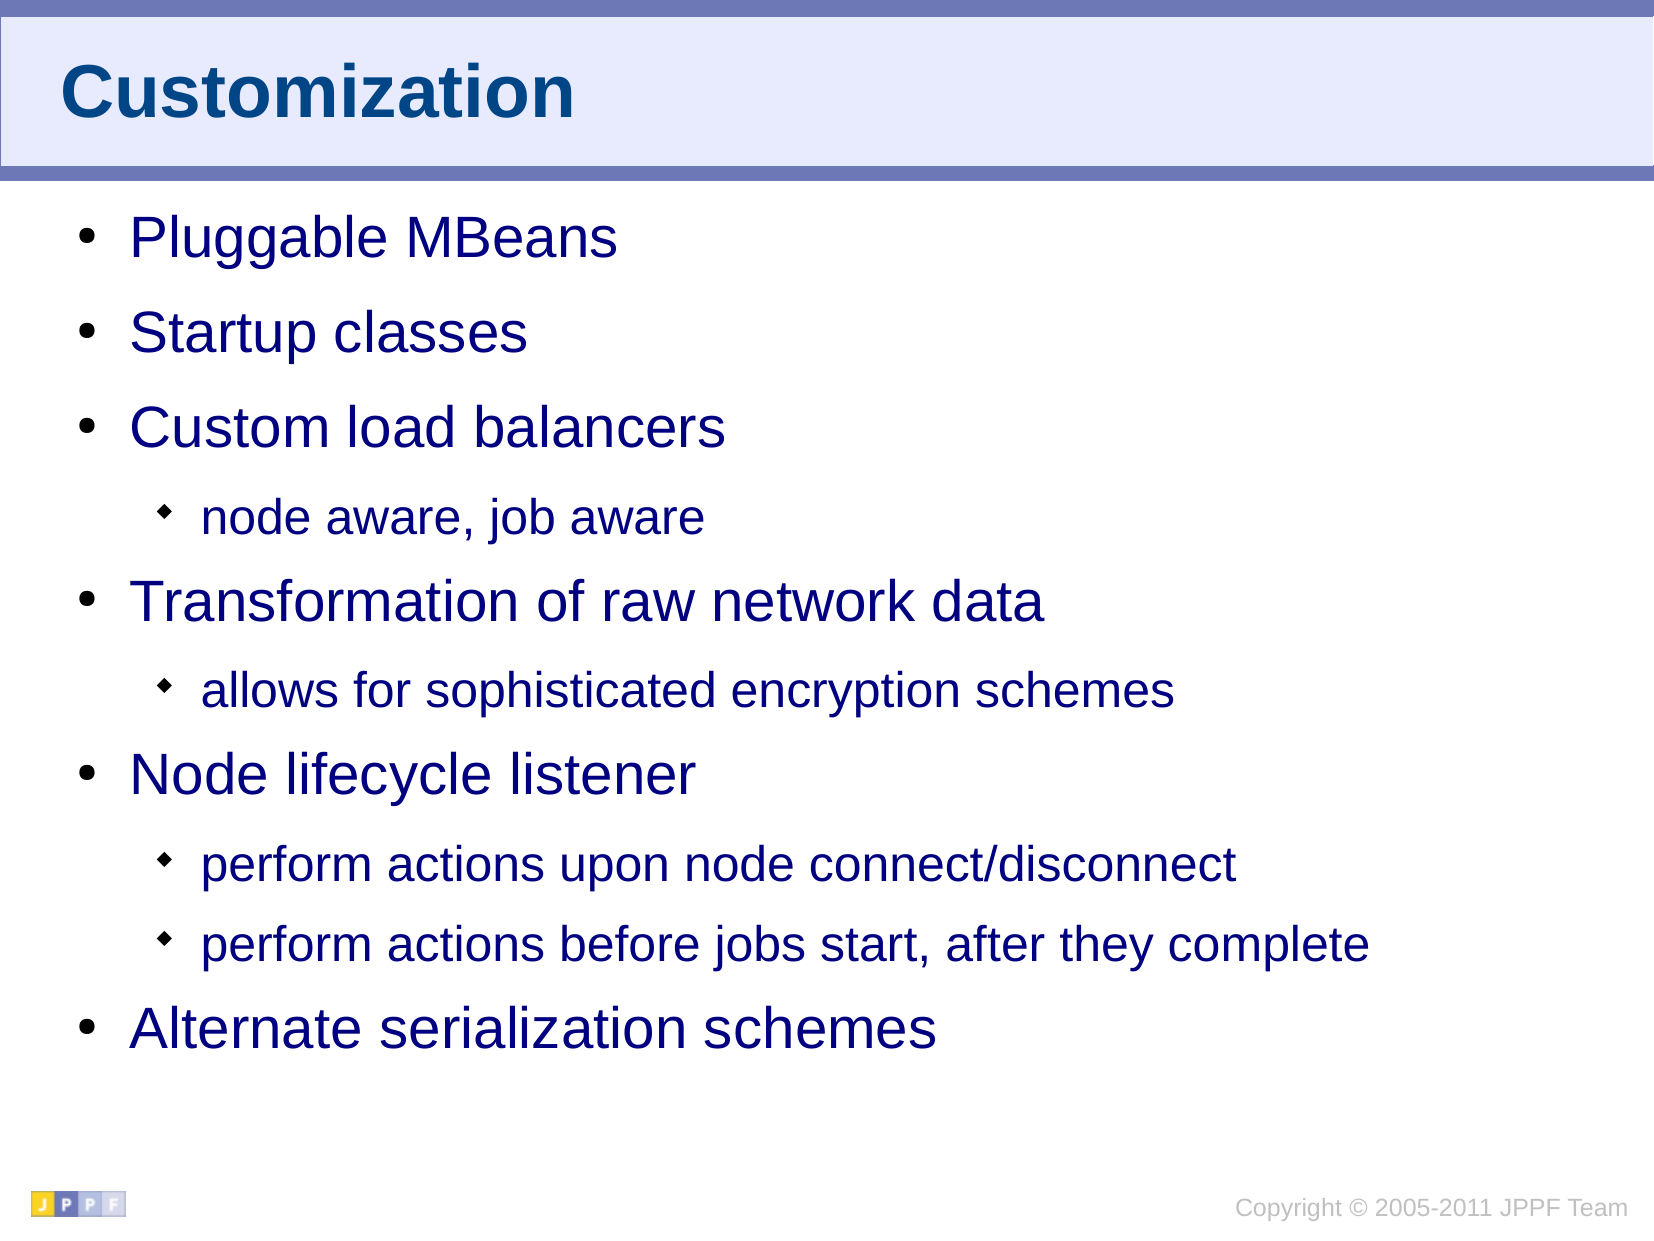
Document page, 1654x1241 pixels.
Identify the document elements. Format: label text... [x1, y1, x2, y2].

title Customization [0, 16, 1653, 167]
picture [0, 181, 1654, 1241]
list Pluggable MBeans Startup classes Custom load balancers node aware, job aware Transformation of raw network data allows for sophisticated encryption schemes Node lifecycle listener perform actions upon node connect/disconnect perform actions before jobs start, after they complete Alternate serialization schemes [58, 205, 1589, 1125]
